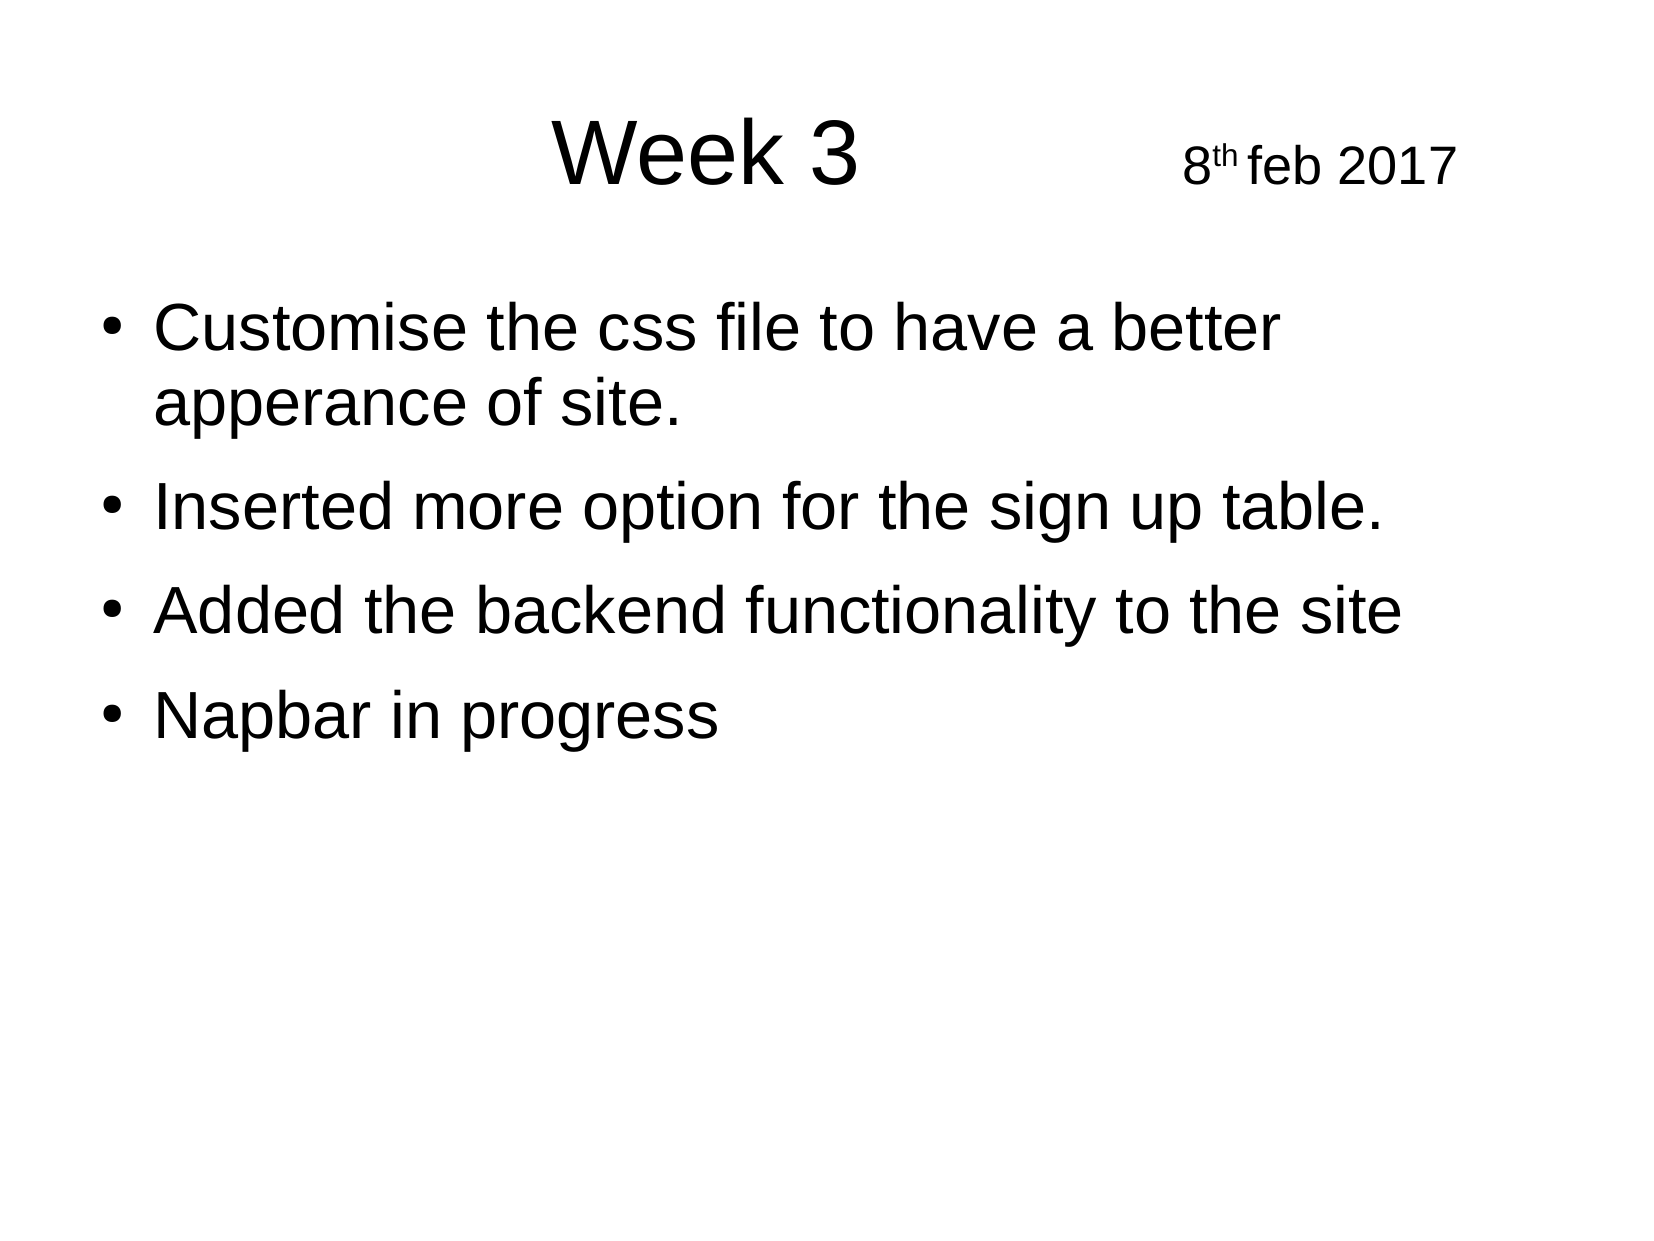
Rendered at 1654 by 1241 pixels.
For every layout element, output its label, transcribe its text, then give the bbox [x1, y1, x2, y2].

list Customise the css file to have a better apperance of site. Inserted more option for the sign up table. Added the backend functionality to the site Napbar in progress [82, 290, 1571, 1010]
title Week 3 8th feb 2017 [82, 49, 1571, 257]
